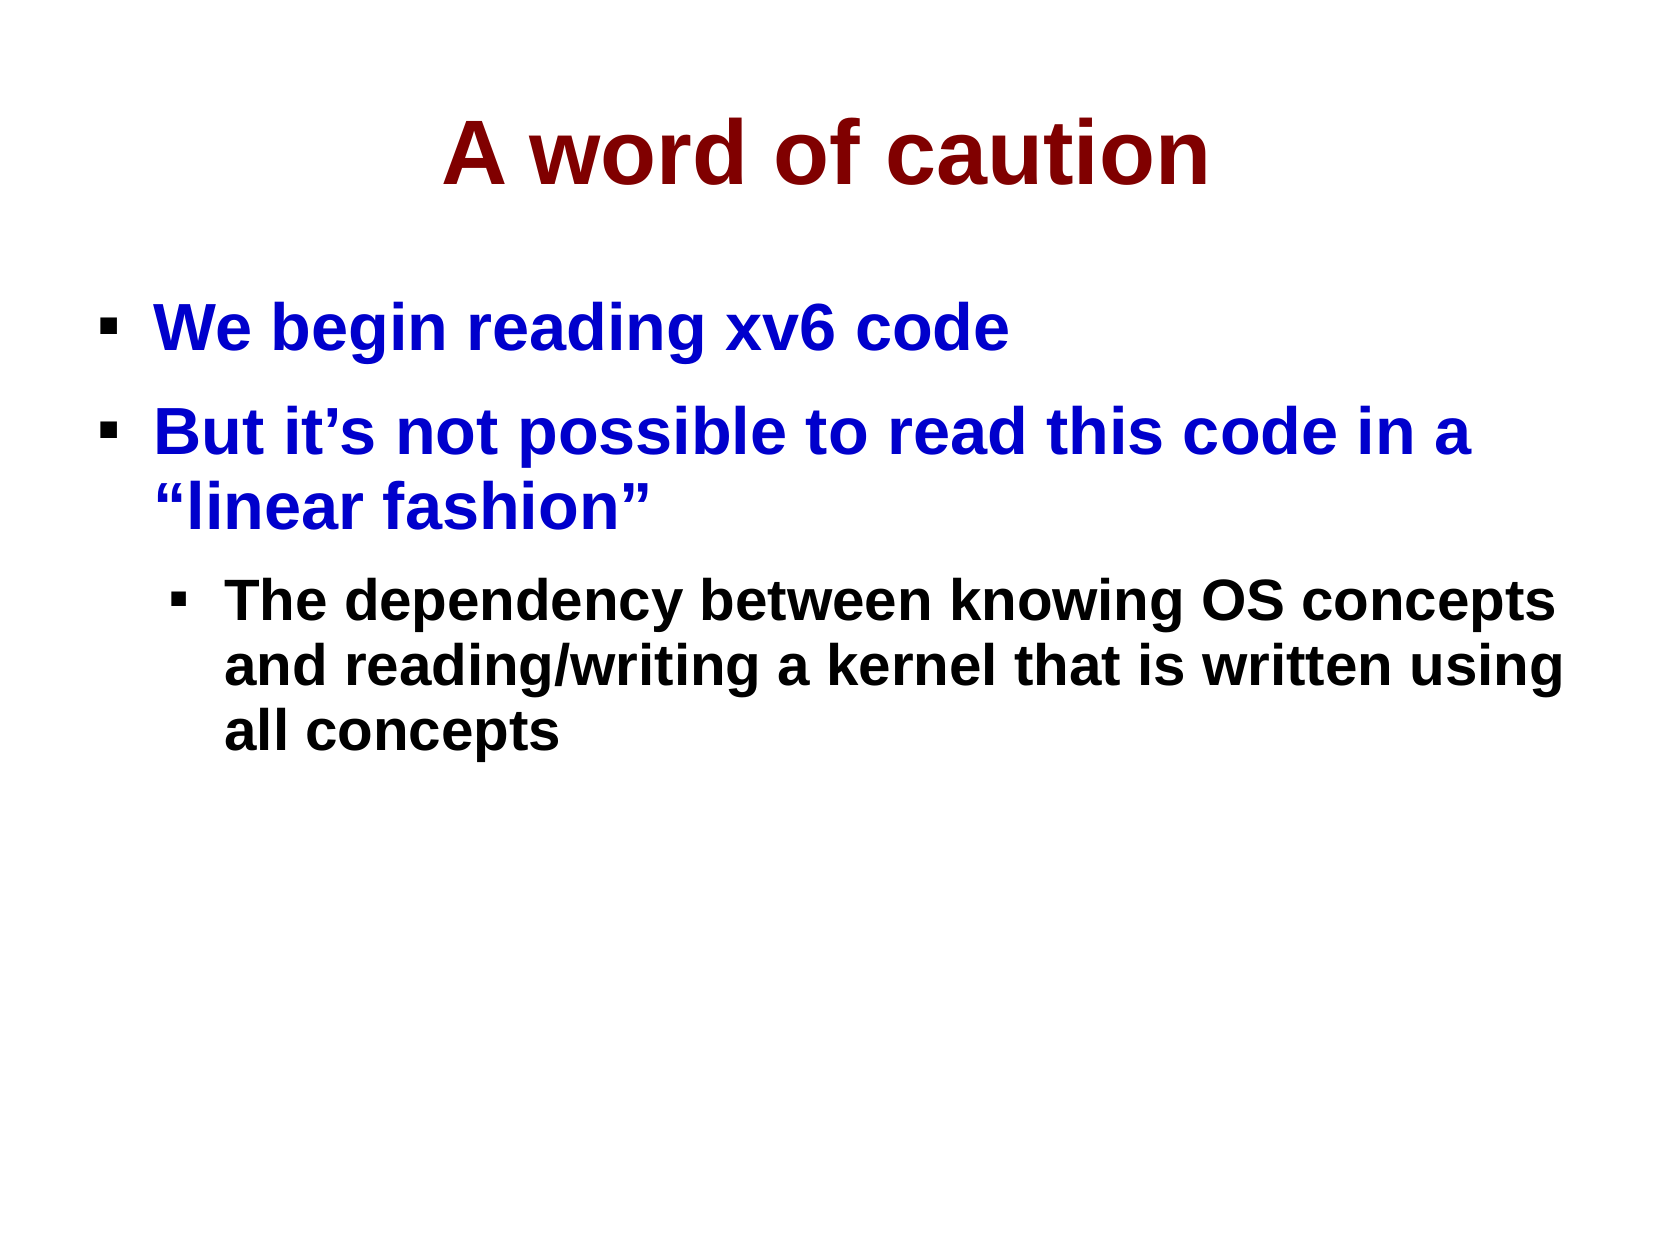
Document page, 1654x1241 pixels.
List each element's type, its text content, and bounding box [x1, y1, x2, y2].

title A word of caution [82, 49, 1571, 257]
list We begin reading xv6 code But it’s not possible to read this code in a “linear fashion” The dependency between knowing OS concepts and reading/writing a kernel that is written using all concepts [82, 290, 1571, 1010]
